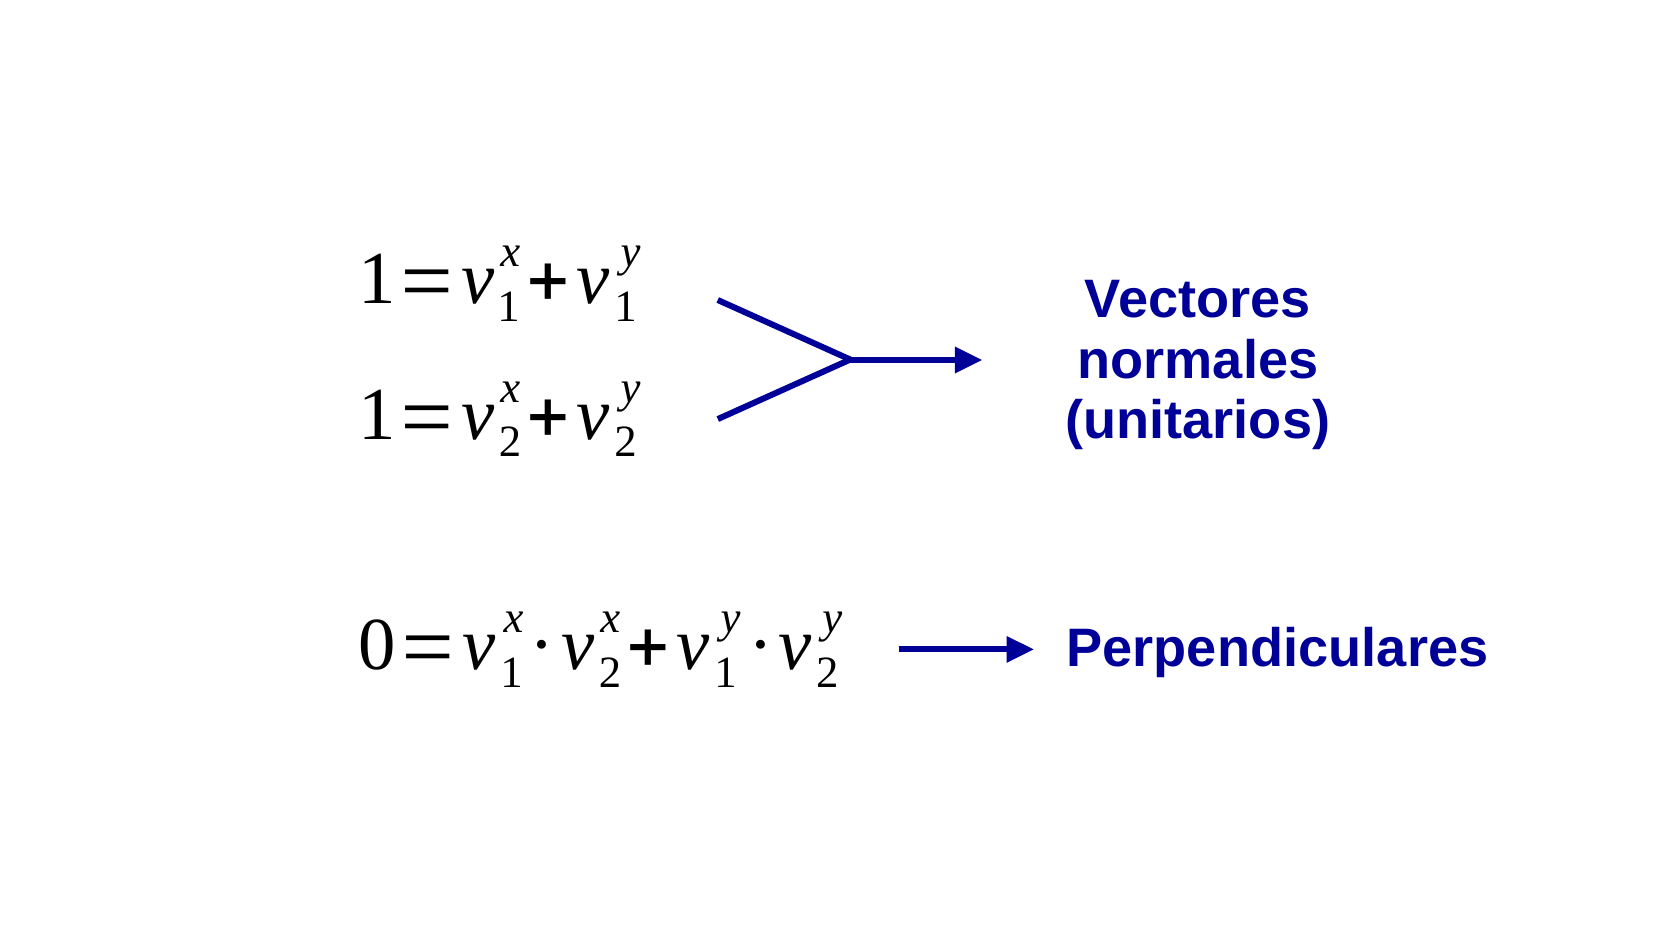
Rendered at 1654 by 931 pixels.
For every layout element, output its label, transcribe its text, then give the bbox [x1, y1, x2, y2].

chart [351, 361, 649, 467]
text_box Perpendiculares [1040, 609, 1516, 708]
chart [351, 225, 649, 331]
chart [351, 591, 851, 697]
text_box Vectores normales (unitarios) [1040, 261, 1356, 466]
